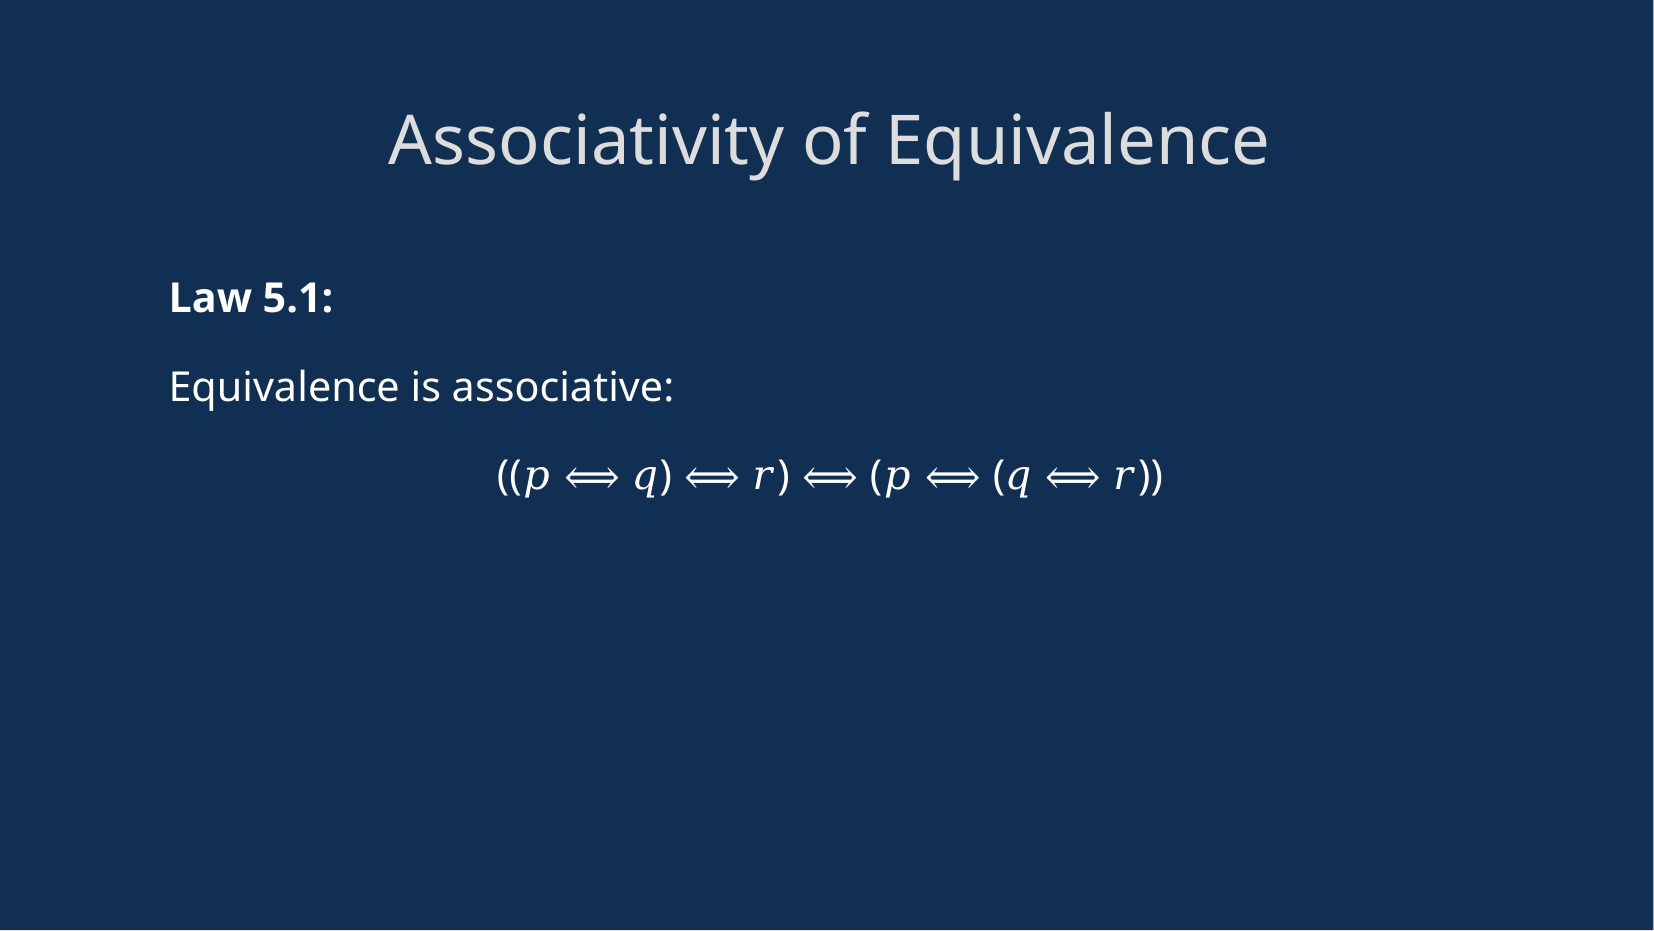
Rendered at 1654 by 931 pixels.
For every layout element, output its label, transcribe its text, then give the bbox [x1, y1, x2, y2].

title Associativity of Equivalence [97, 56, 1563, 220]
list Law 5.1: Equivalence is associative: ((𝑝 ⟺ 𝑞) ⟺ 𝑟) ⟺ (𝑝 ⟺ (𝑞 ⟺ 𝑟)) [97, 268, 1563, 806]
